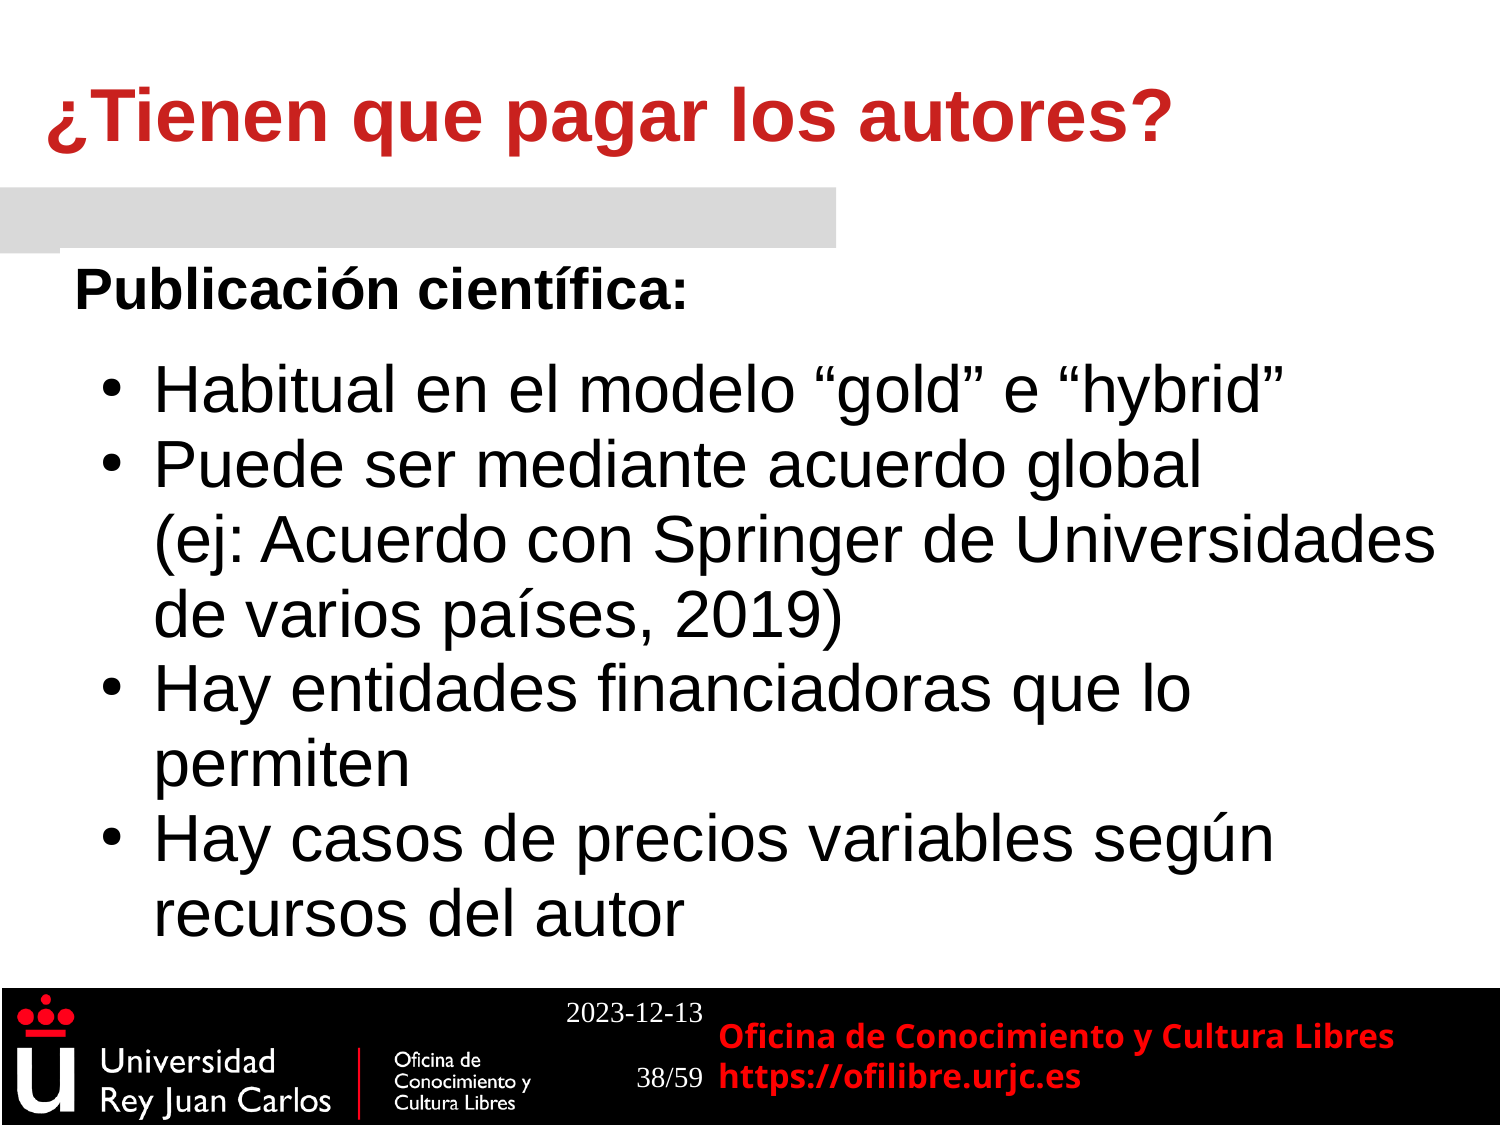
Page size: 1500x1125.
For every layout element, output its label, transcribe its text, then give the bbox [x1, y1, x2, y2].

picture [17, 994, 531, 1120]
text_box Habitual en el modelo “gold” e “hybrid” Puede ser mediante acuerdo global (ej: Acuerdo con Springer de Universidades de varios países, 2019) Hay entidades financiadoras que lo permiten Hay casos de precios variables según recursos del autor [67, 345, 1471, 958]
text_box Publicación científica: [60, 248, 1066, 329]
text_box ¿Tienen que pagar los autores? [30, 66, 1306, 249]
title [75, 7, 1425, 196]
